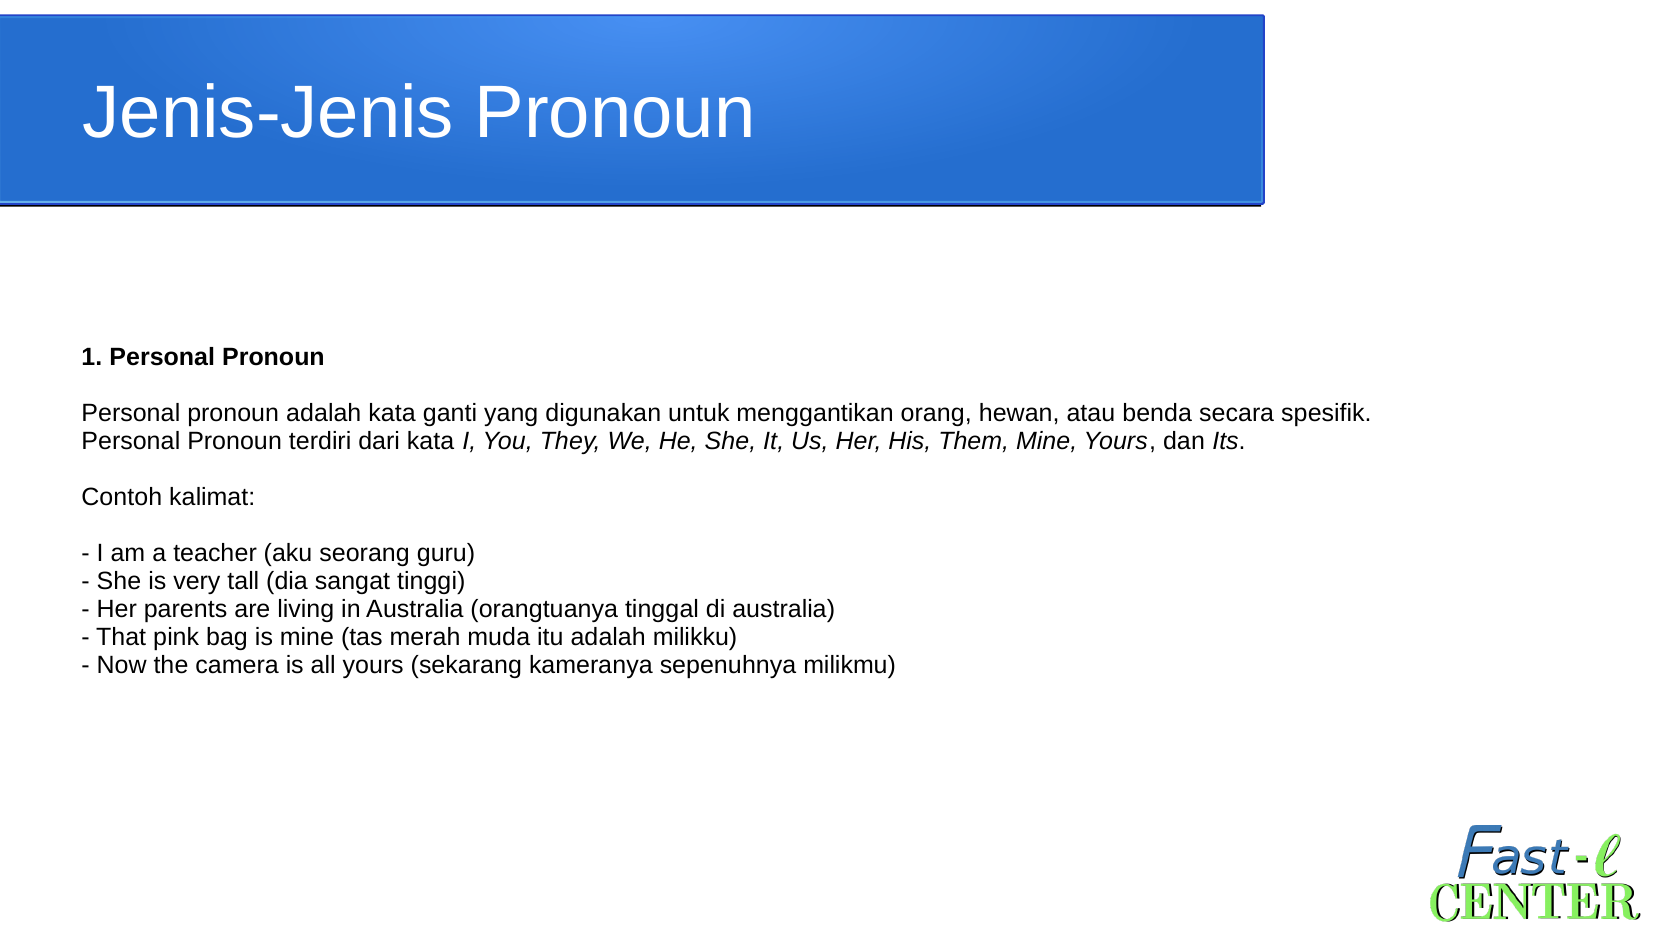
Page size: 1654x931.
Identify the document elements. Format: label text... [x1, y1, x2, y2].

picture [1430, 825, 1641, 924]
title Jenis-Jenis Pronoun [82, 35, 1235, 189]
text_box 1. Personal Pronoun Personal pronoun adalah kata ganti yang digunakan untuk menggantikan orang, hewan, atau benda secara spesifik. Personal Pronoun terdiri dari kata I, You, They, We, He, She, It, Us, Her, His, Them, Mine, Yours, dan Its. Contoh kalimat: - I am a teacher (aku seorang guru) - She is very tall (dia sangat tinggi) - Her parents are living in Australia (orangtuanya tinggal di australia) - That pink bag is mine (tas merah muda itu adalah milikku) - Now the camera is all yours (sekarang kameranya sepenuhnya milikmu) [66, 307, 1426, 742]
